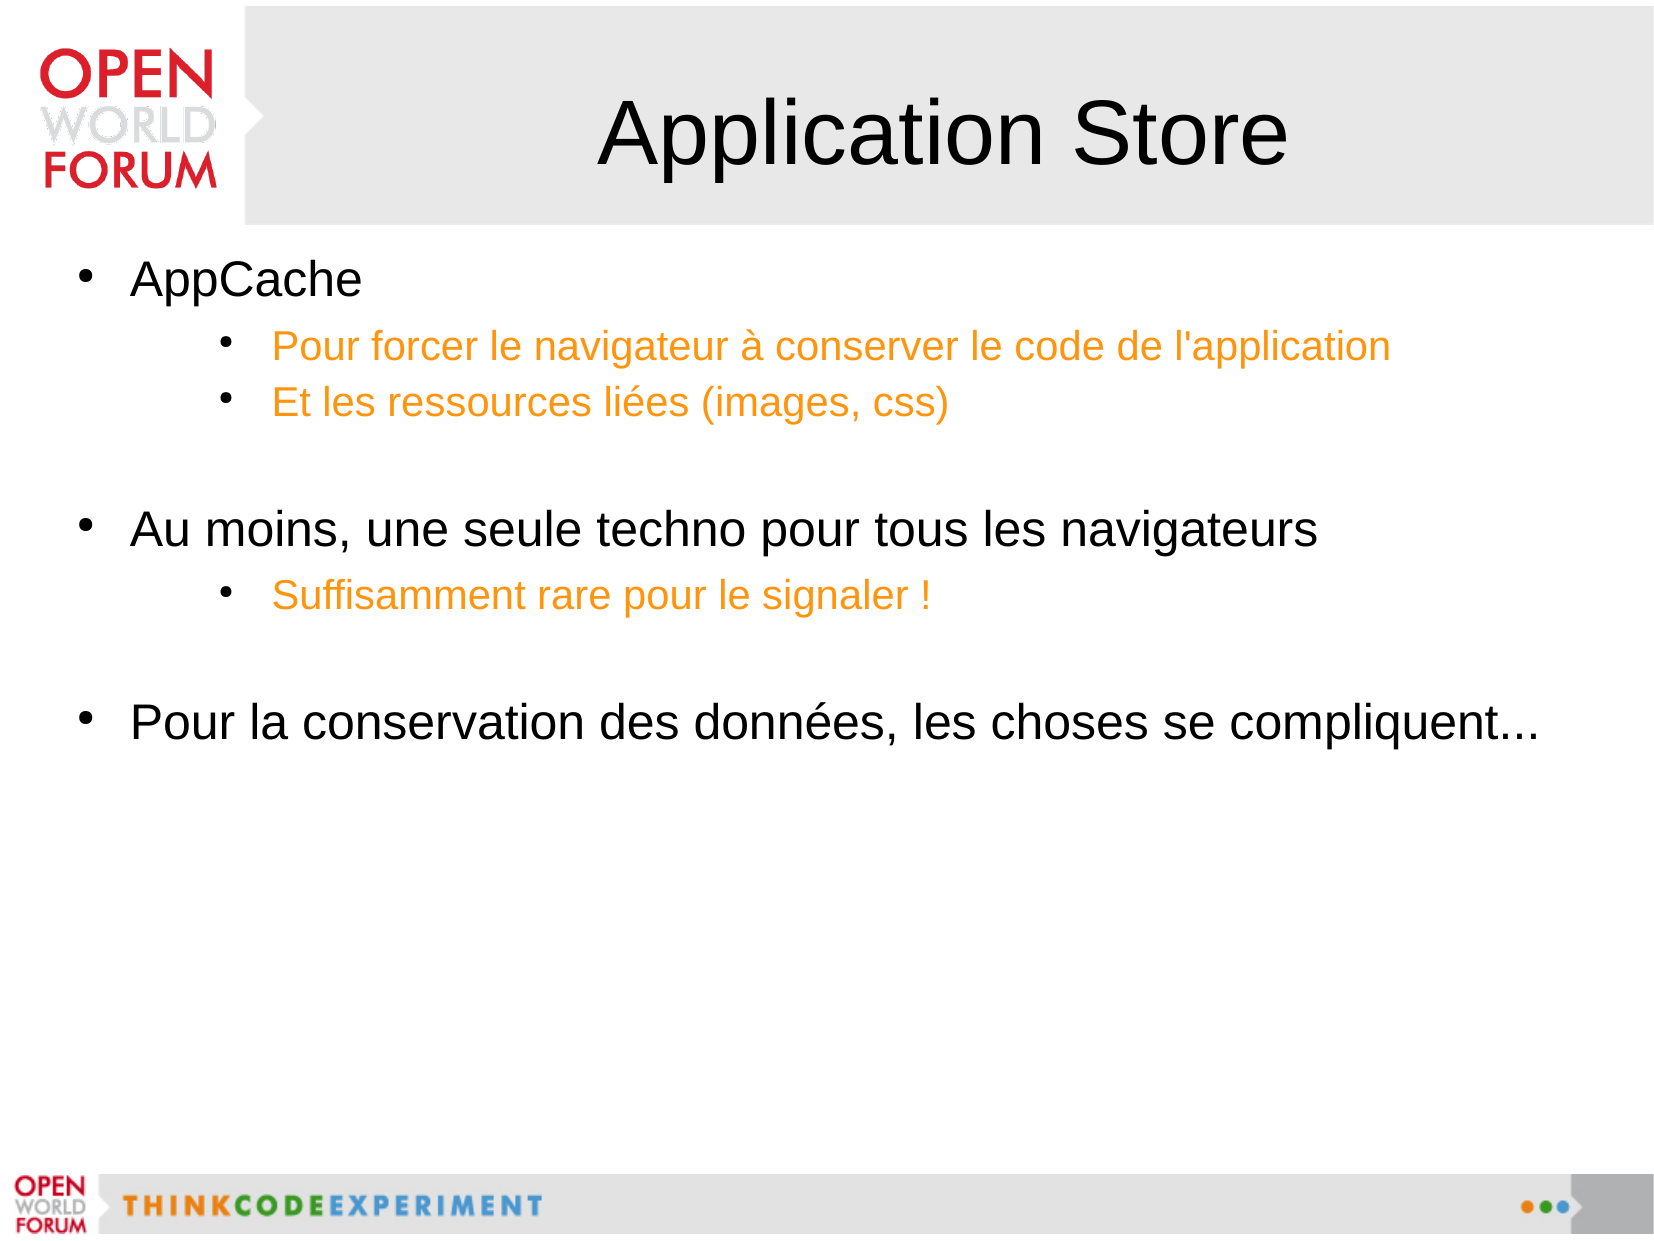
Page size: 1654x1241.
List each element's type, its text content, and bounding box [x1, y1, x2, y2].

title Application Store [295, 29, 1595, 237]
list AppCache Pour forcer le navigateur à conserver le code de l'application Et les ressources liées (images, css) Au moins, une seule techno pour tous les navigateurs Suffisamment rare pour le signaler ! Pour la conservation des données, les choses se compliquent... [59, 265, 1548, 1085]
picture [11, 6, 1654, 225]
picture [0, 1174, 1654, 1234]
